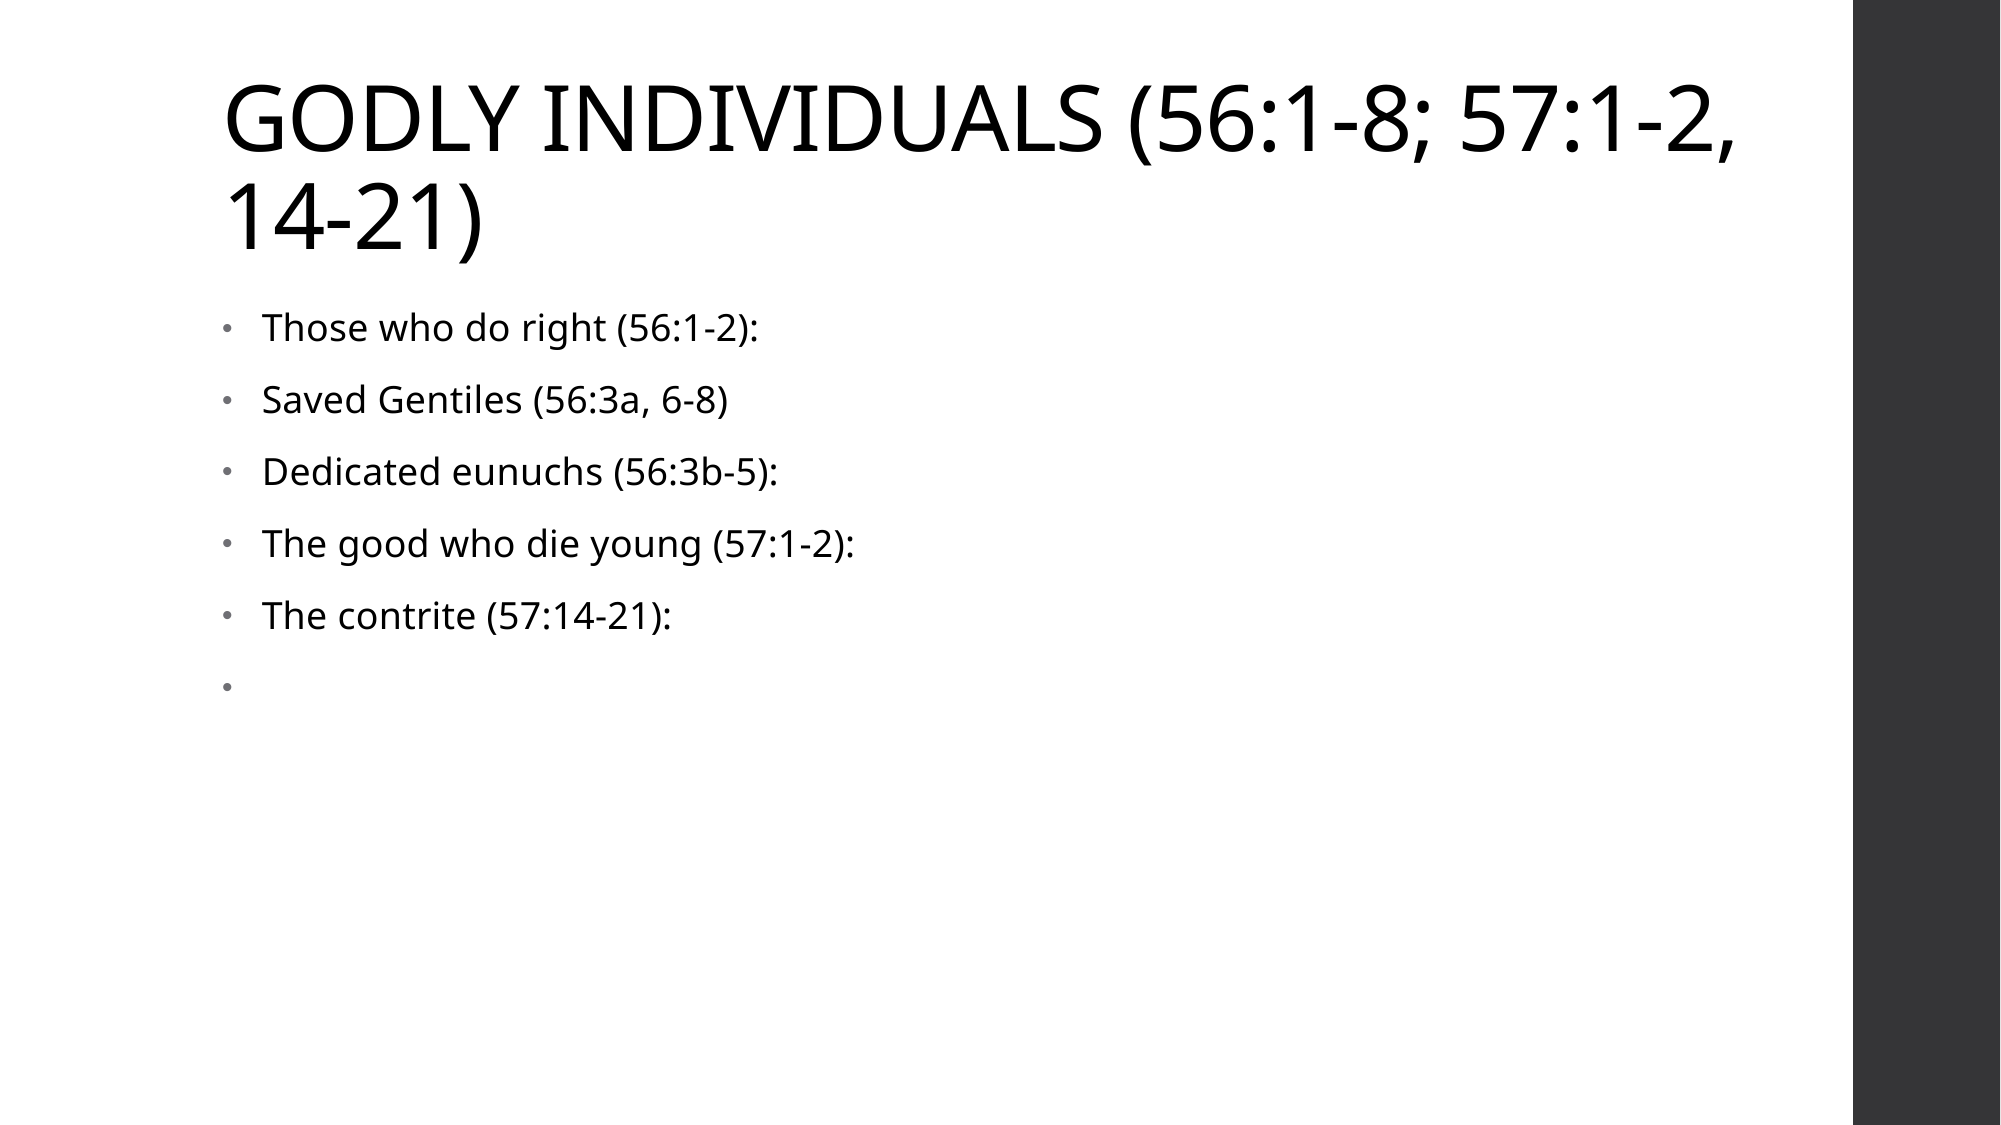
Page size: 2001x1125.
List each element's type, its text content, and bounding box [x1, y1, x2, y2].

list Those who do right (56:1-2): Saved Gentiles (56:3a, 6-8) Dedicated eunuchs (56:3b-5): The good who die young (57:1-2): The contrite (57:14-21): [206, 299, 1617, 1014]
title GODLY INDIVIDUALS (56:1-8; 57:1-2, 14-21) [206, 60, 1797, 278]
